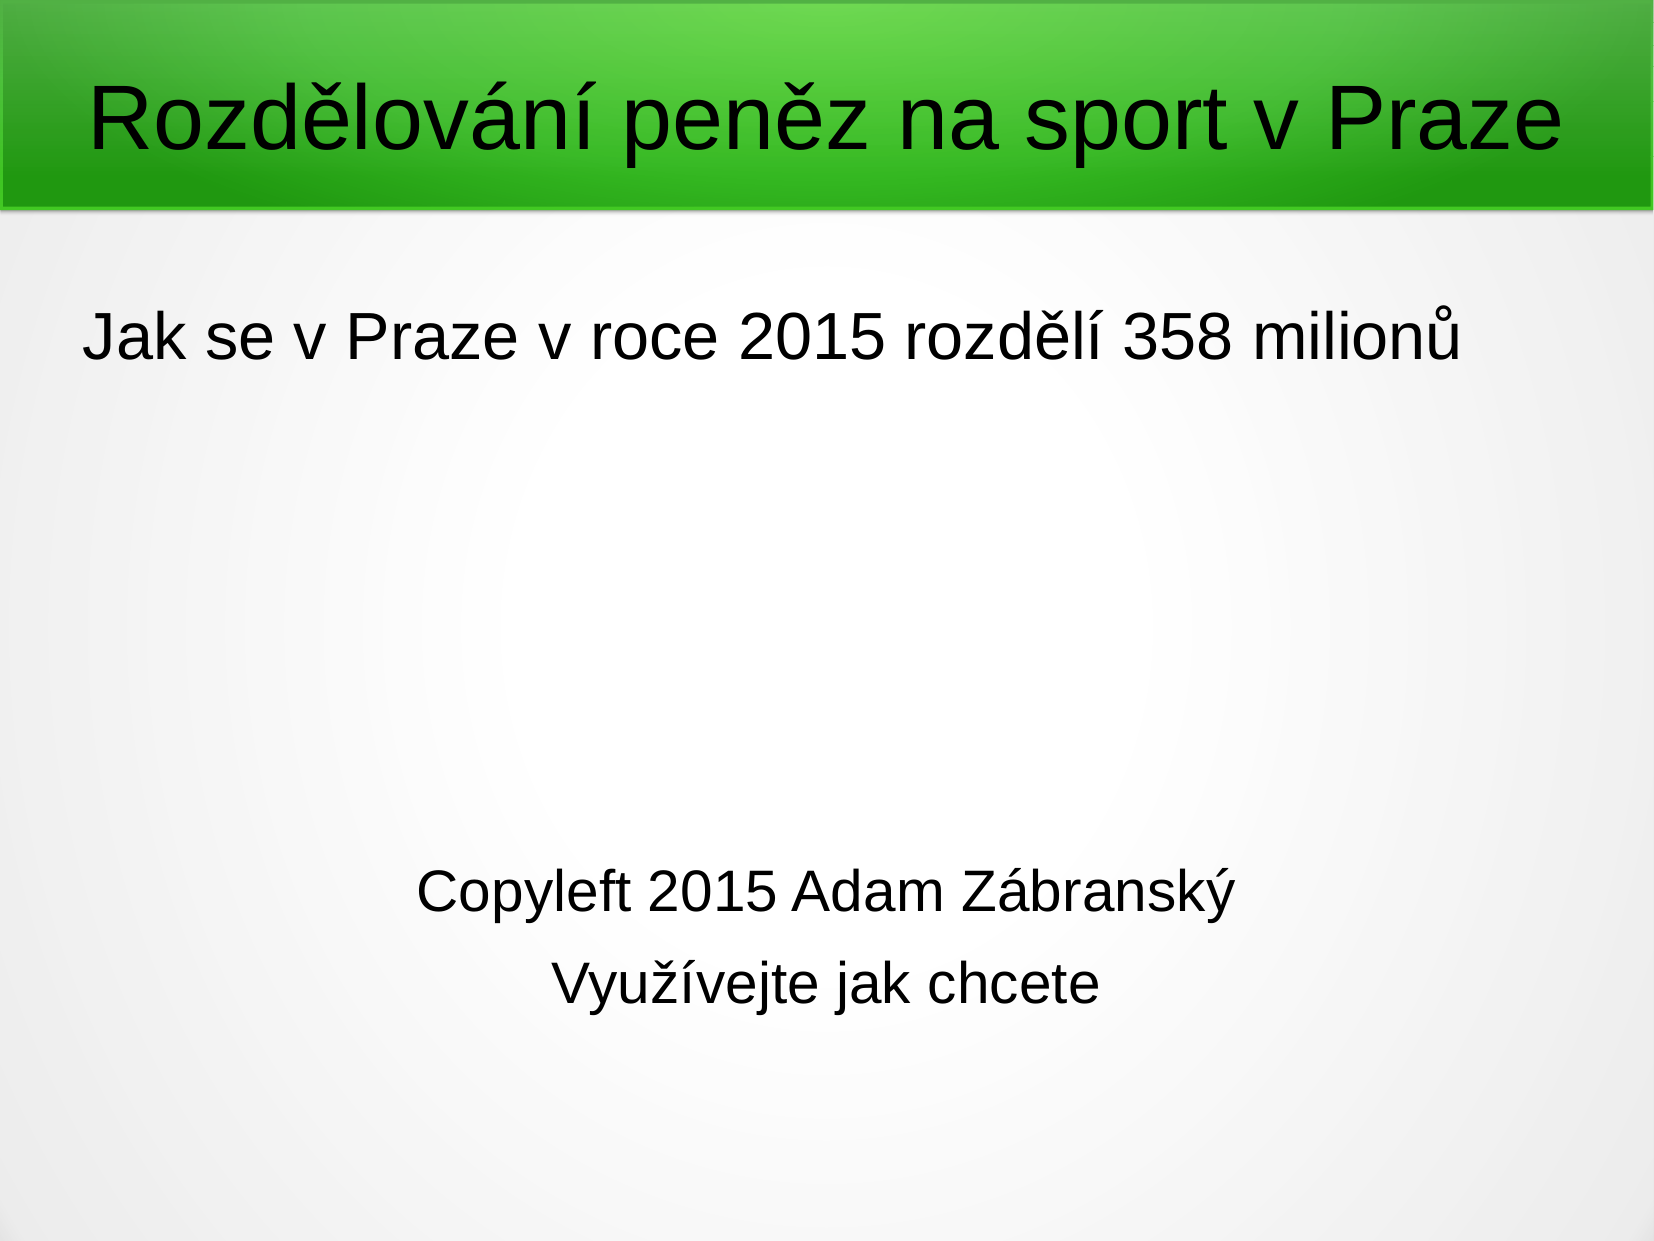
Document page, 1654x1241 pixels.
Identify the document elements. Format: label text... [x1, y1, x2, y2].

list Jak se v Praze v roce 2015 rozdělí 358 milionů [82, 299, 1571, 643]
title Rozdělování peněz na sport v Praze [82, 47, 1571, 189]
list Copyleft 2015 Adam Zábranský Využívejte jak chcete [82, 674, 1571, 1018]
